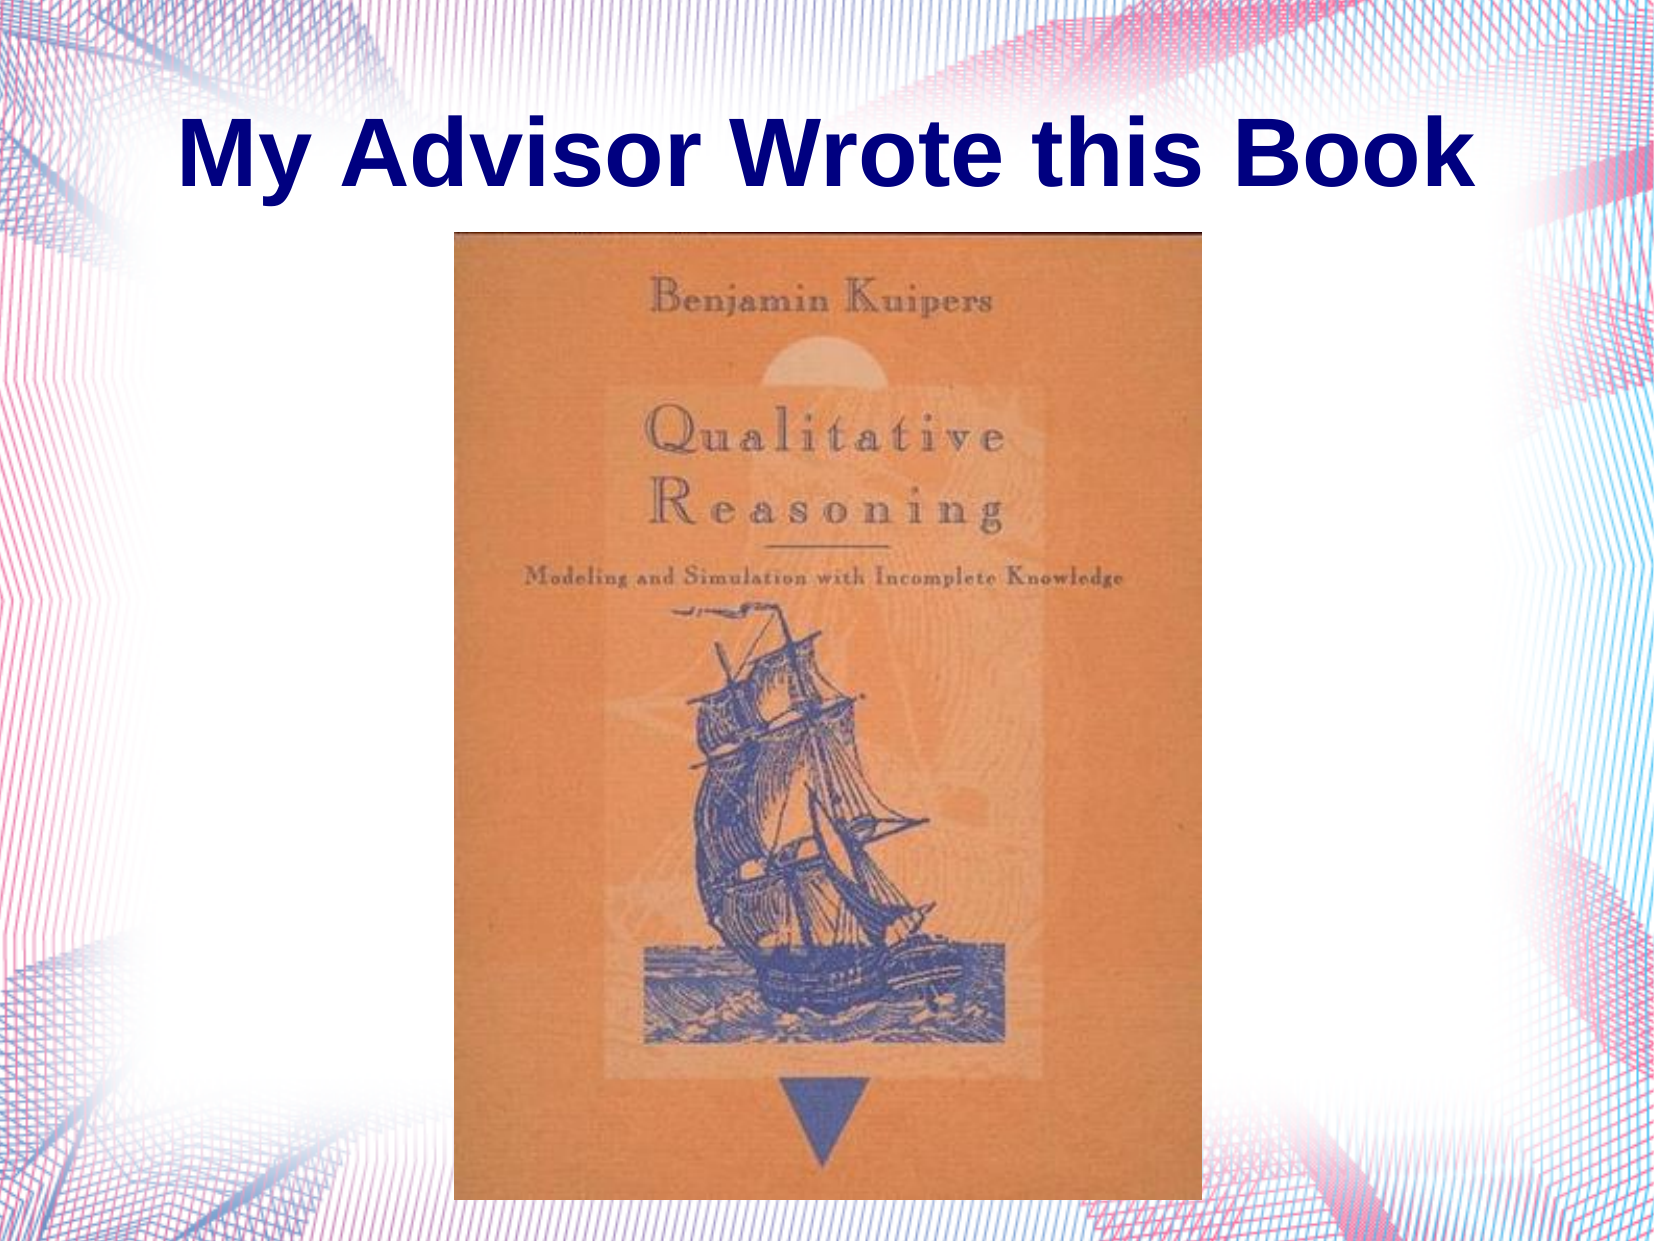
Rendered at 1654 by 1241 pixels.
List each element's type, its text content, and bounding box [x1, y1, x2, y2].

title My Advisor Wrote this Book [82, 49, 1571, 257]
picture [0, 0, 1654, 1241]
